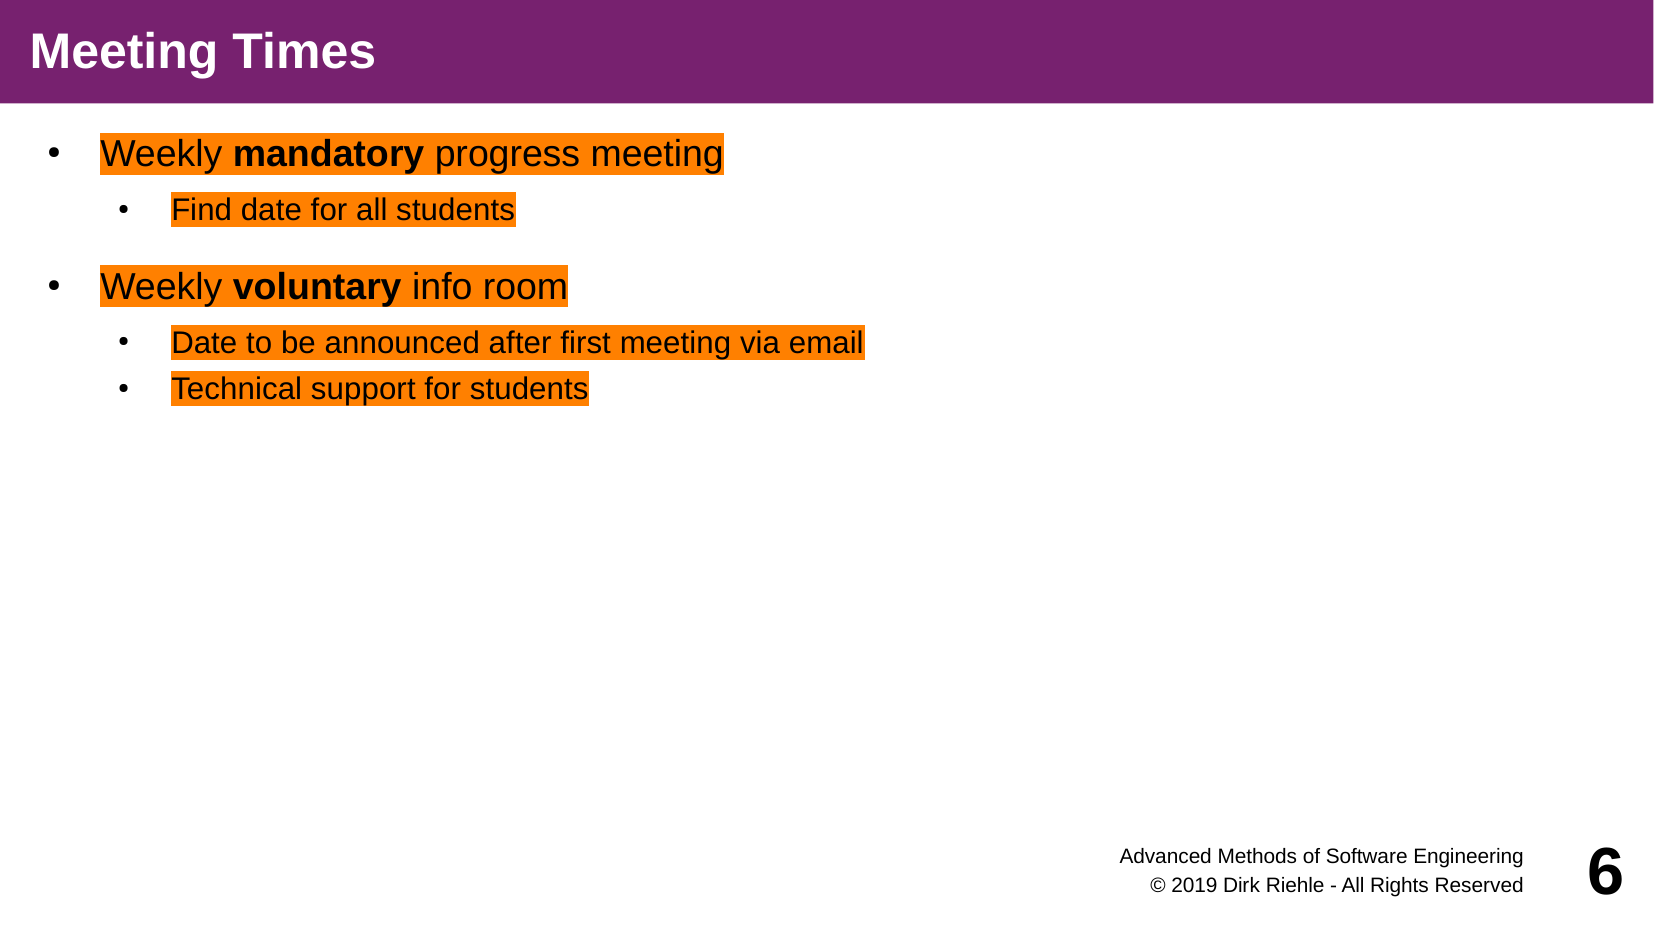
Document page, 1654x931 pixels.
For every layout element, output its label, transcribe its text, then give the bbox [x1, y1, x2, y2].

list Weekly mandatory progress meeting Find date for all students Weekly voluntary info room Date to be announced after first meeting via email Technical support for students [29, 132, 1625, 908]
title Meeting Times [0, 0, 1654, 104]
